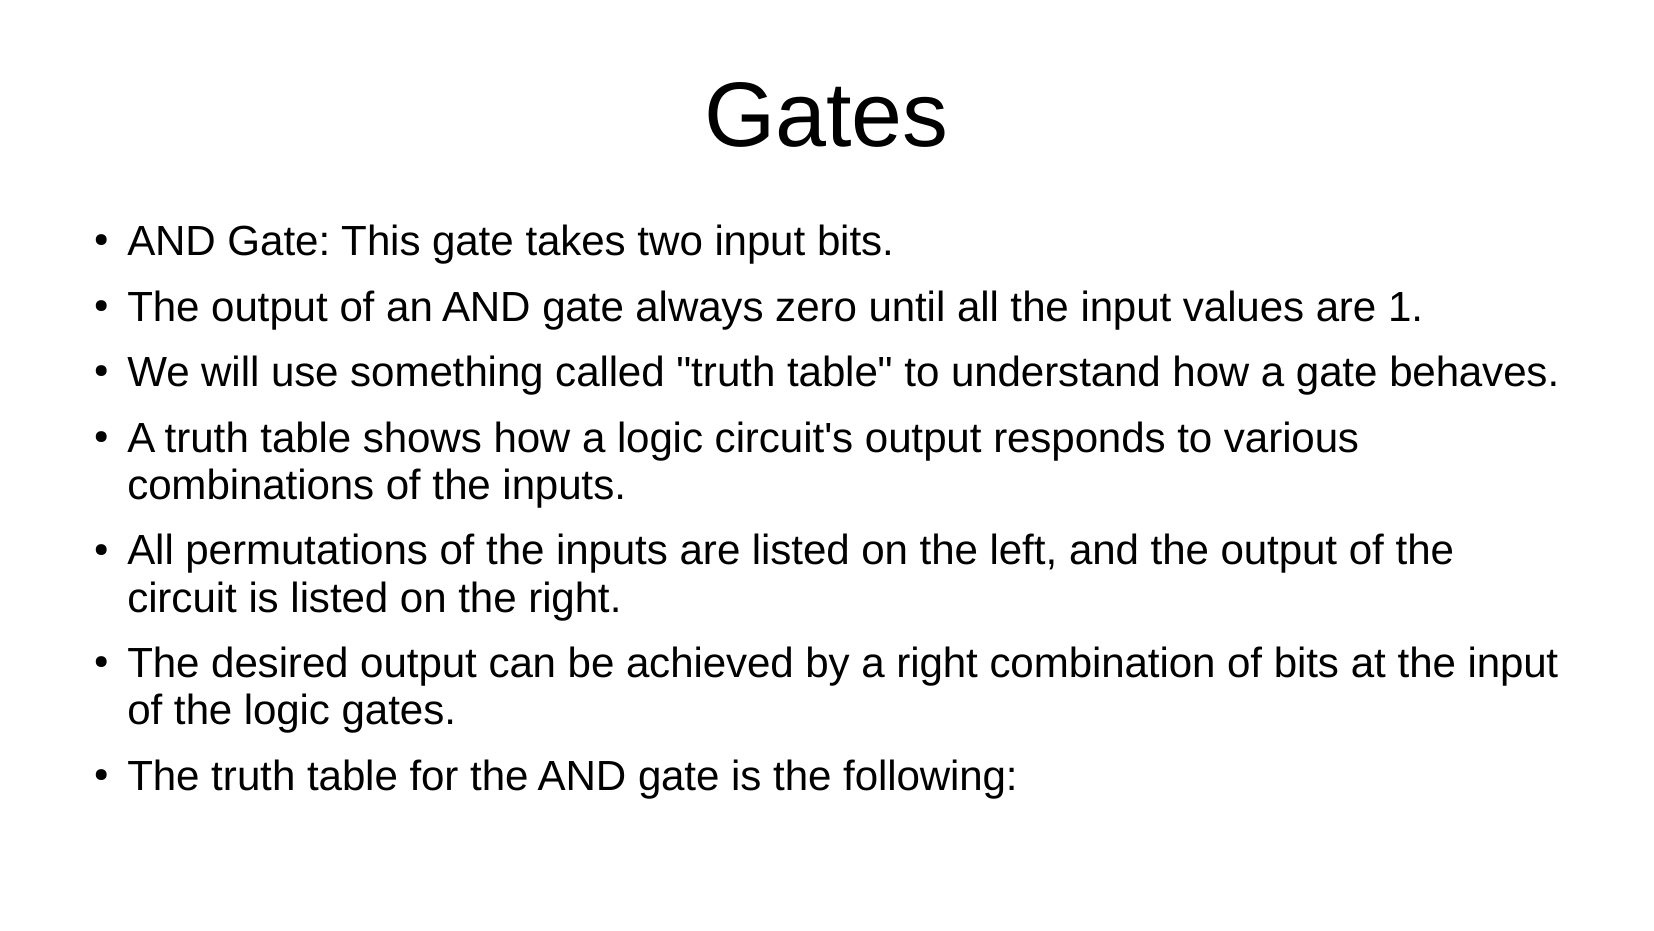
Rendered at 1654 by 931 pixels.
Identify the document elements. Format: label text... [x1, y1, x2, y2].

list AND Gate: This gate takes two input bits. The output of an AND gate always zero until all the input values are 1. We will use something called "truth table" to understand how a gate behaves. A truth table shows how a logic circuit's output responds to various combinations of the inputs. All permutations of the inputs are listed on the left, and the output of the circuit is listed on the right. The desired output can be achieved by a right combination of bits at the input of the logic gates. The truth table for the AND gate is the following: [82, 217, 1571, 841]
title Gates [82, 37, 1571, 193]
